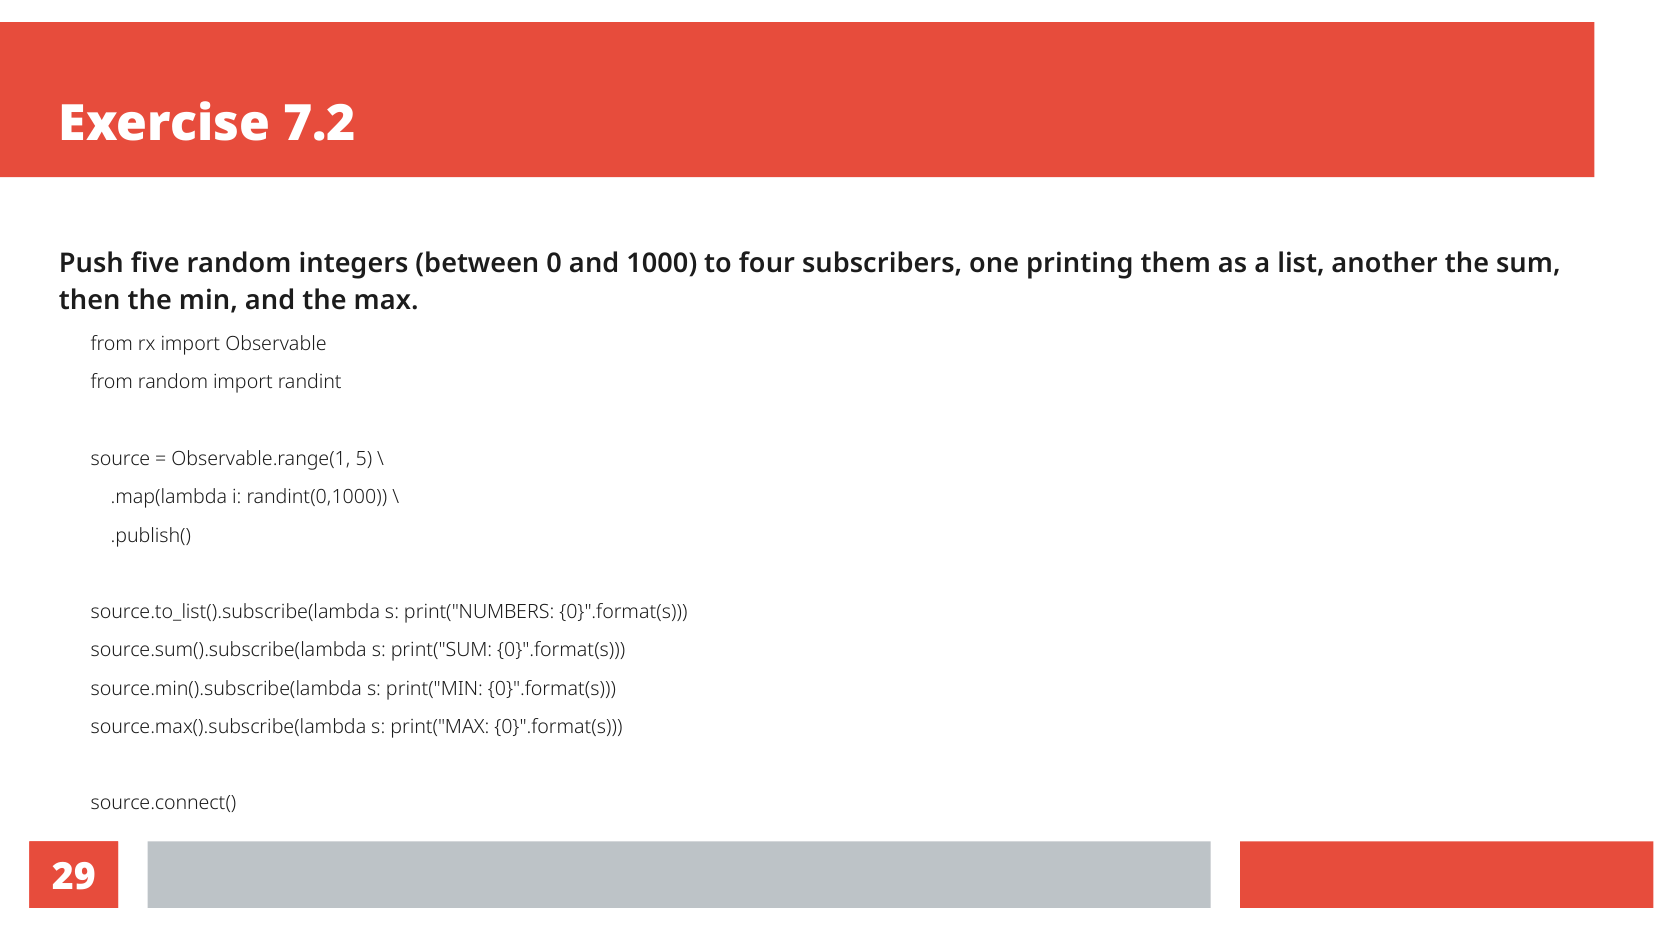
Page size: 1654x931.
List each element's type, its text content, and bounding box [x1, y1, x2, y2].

list Push five random integers (between 0 and 1000) to four subscribers, one printing them as a list, another the sum, then the min, and the max. from rx import Observable from random import randint source = Observable.range(1, 5) \ .map(lambda i: randint(0,1000)) \ .publish() source.to_list().subscribe(lambda s: print("NUMBERS: {0}".format(s))) source.sum().subscribe(lambda s: print("SUM: {0}".format(s))) source.min().subscribe(lambda s: print("MIN: {0}".format(s))) source.max().subscribe(lambda s: print("MAX: {0}".format(s))) source.connect() [58, 243, 1565, 820]
title Exercise 7.2 [58, 44, 1595, 155]
